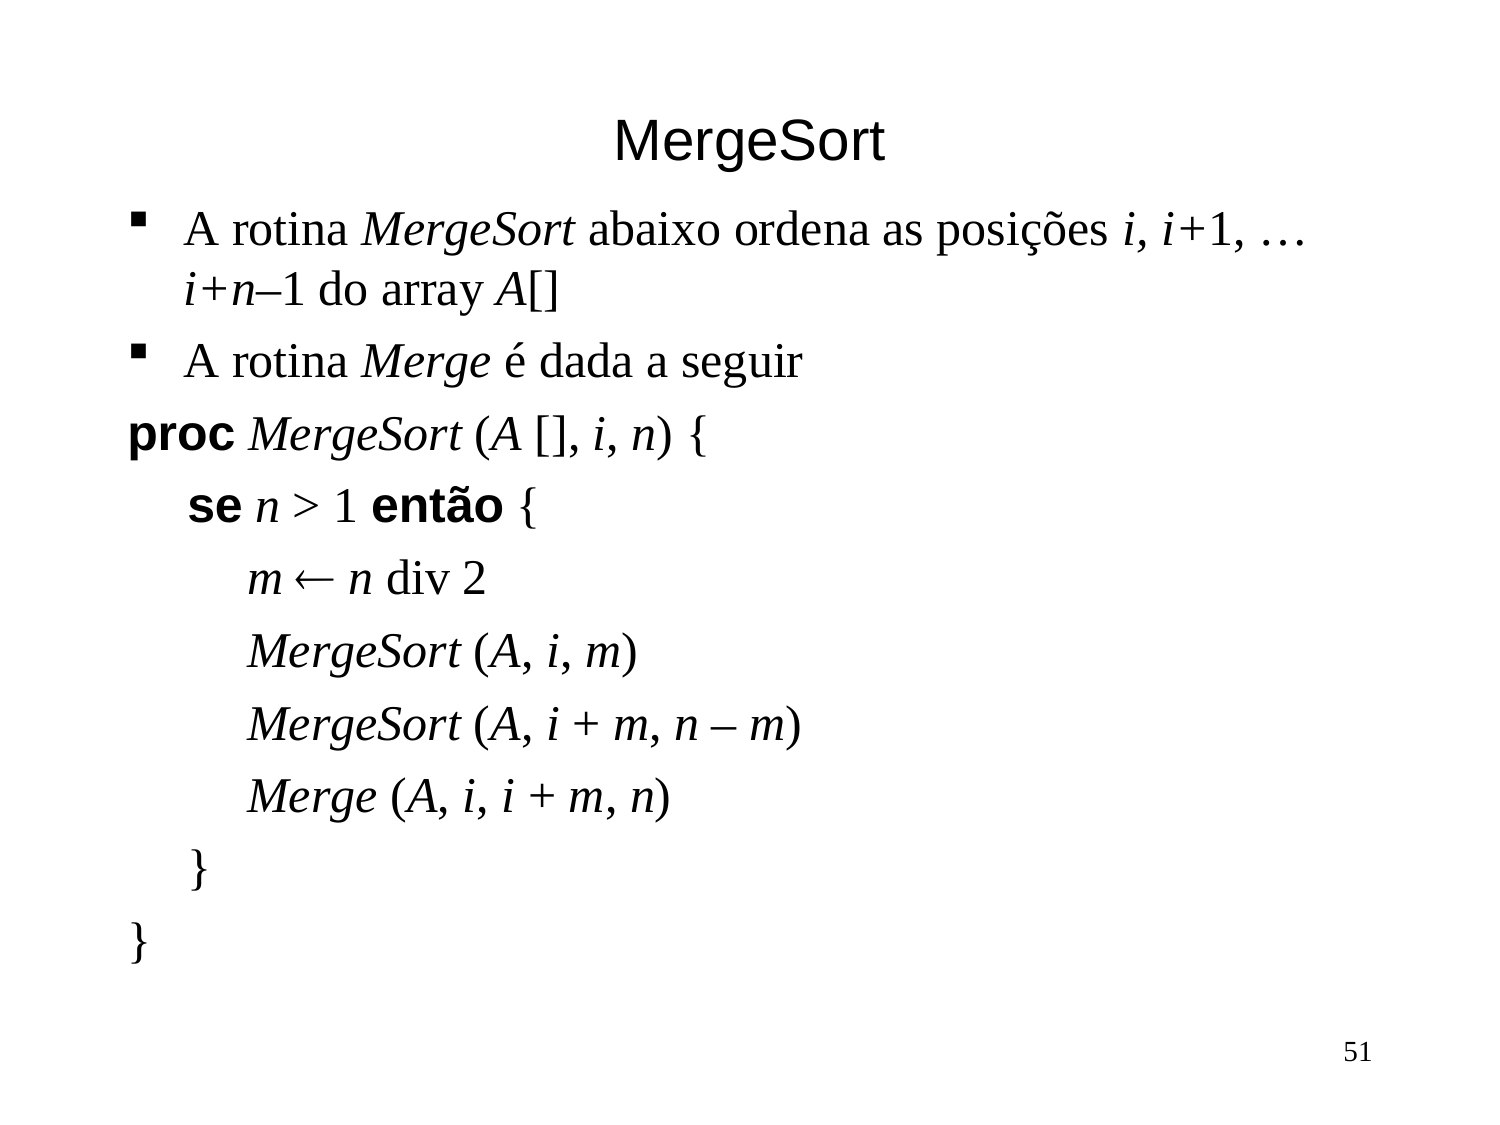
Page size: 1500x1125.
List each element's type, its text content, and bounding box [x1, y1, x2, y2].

list A rotina MergeSort abaixo ordena as posições i, i+1, … i+n–1 do array A[] A rotina Merge é dada a seguir proc MergeSort (A [], i, n) { se n > 1 então { m  n div 2 MergeSort (A, i, m) MergeSort (A, i + m, n – m) Merge (A, i, i + m, n) } } [112, 187, 1388, 1000]
title MergeSort [112, 99, 1388, 175]
